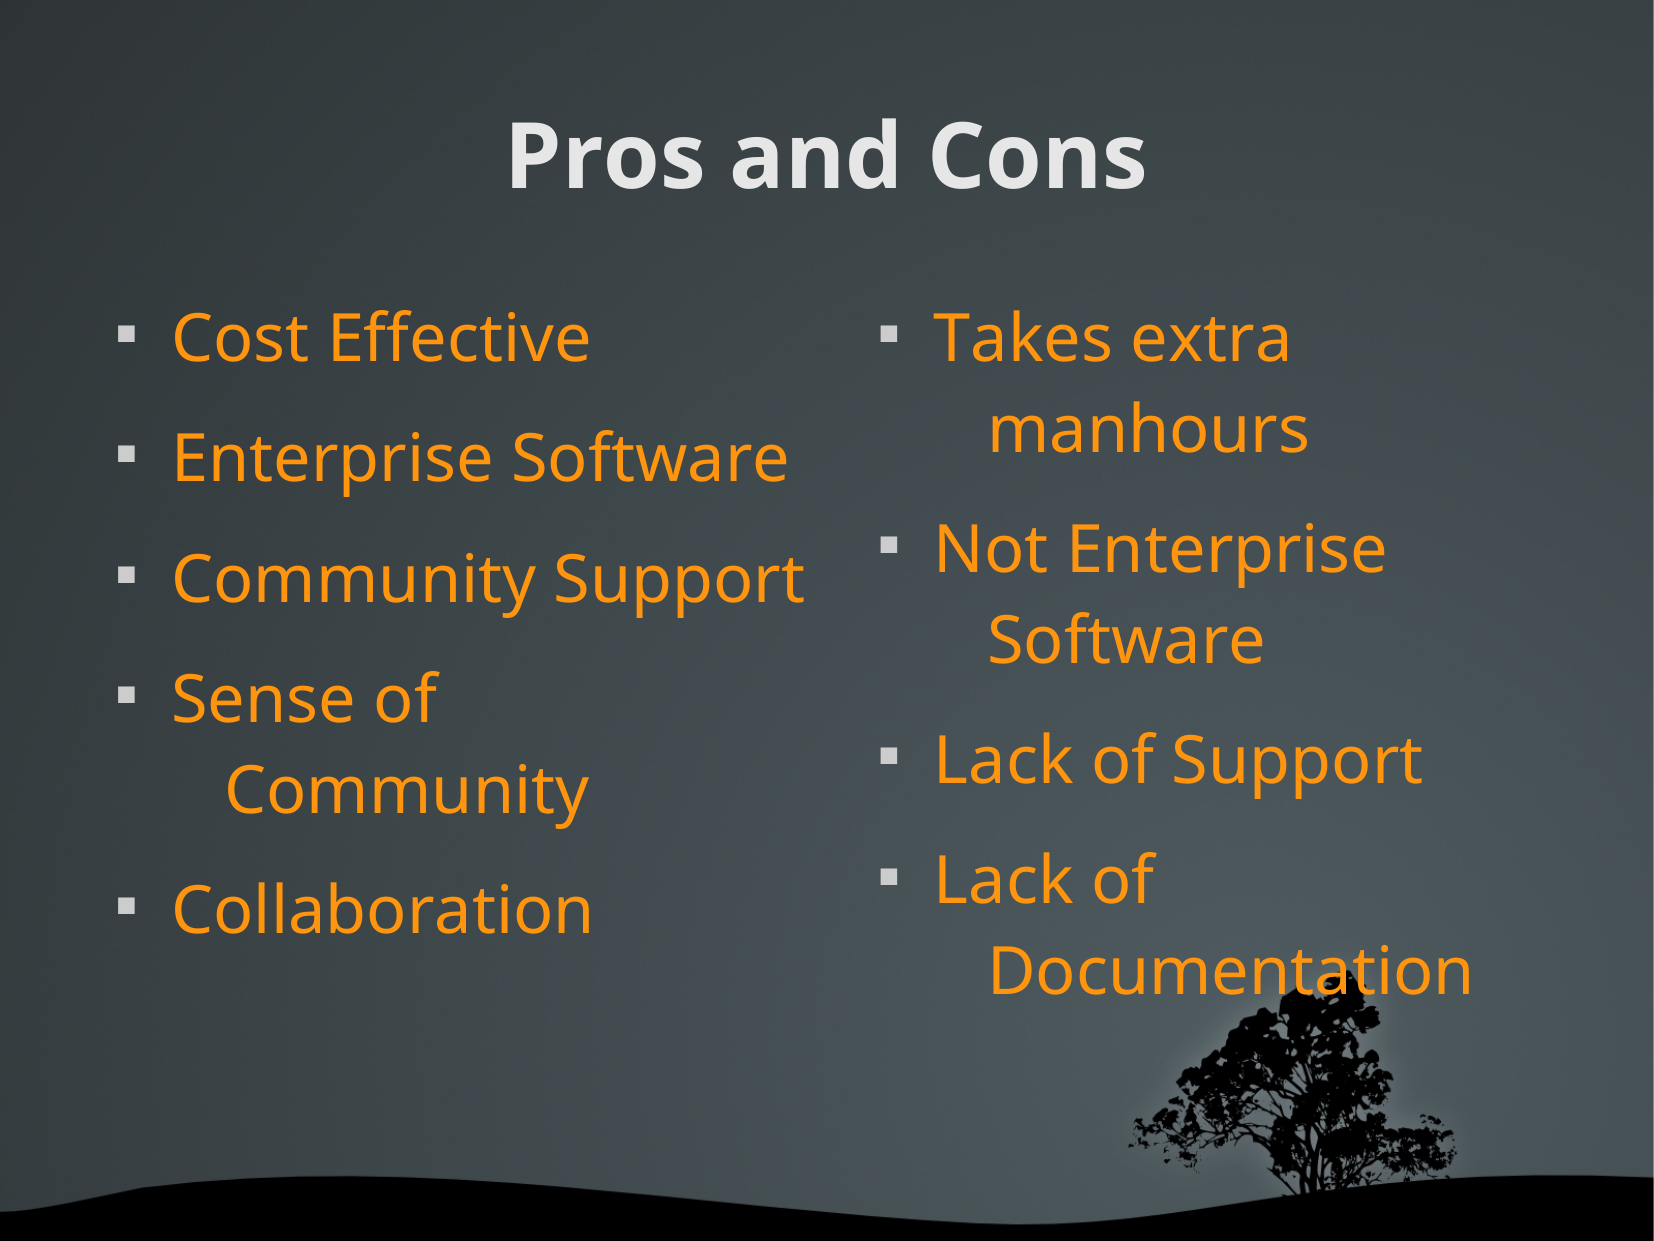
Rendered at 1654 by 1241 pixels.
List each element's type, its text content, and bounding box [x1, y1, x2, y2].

picture [0, 0, 1654, 1241]
list Takes extra manhours Not Enterprise Software Lack of Support Lack of Documentation [845, 290, 1572, 1109]
list Cost Effective Enterprise Software Community Support Sense of Community Collaboration [82, 290, 809, 1109]
title Pros and Cons [82, 49, 1571, 257]
